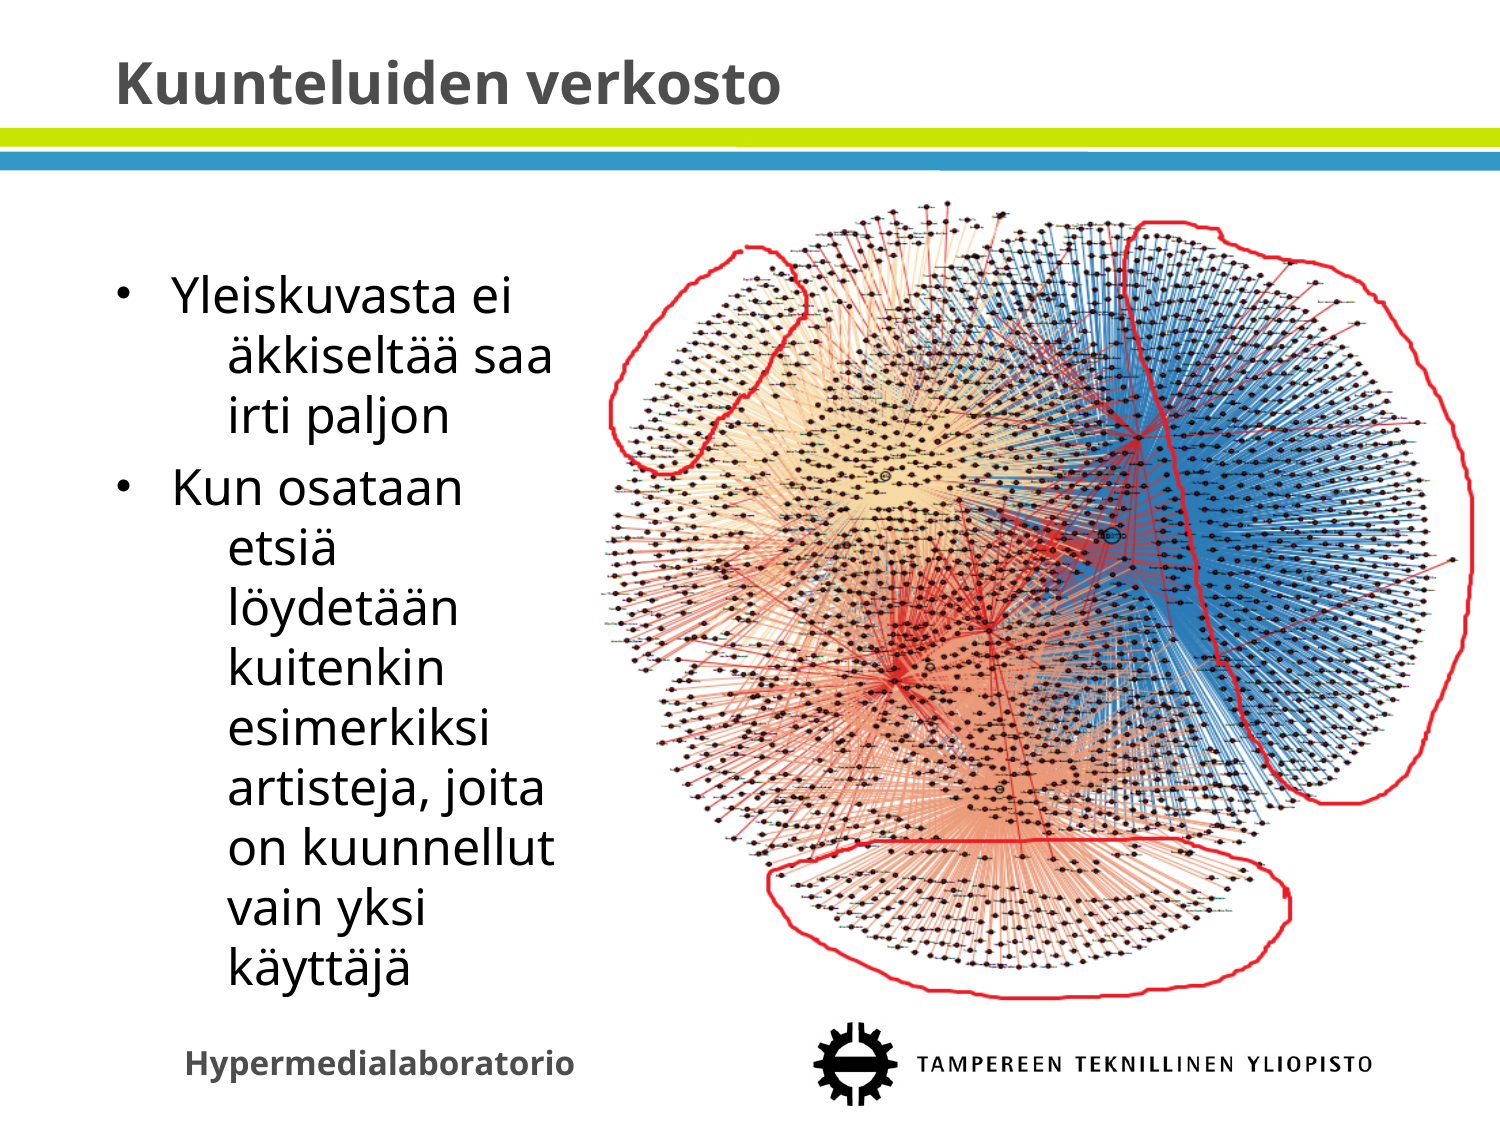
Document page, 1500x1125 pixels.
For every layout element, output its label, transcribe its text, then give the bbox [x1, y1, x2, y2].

list Yleiskuvasta ei äkkiseltää saa irti paljon Kun osataan etsiä löydetään kuitenkin esimerkiksi artisteja, joita on kuunnellut vain yksi käyttäjä [100, 255, 591, 1012]
picture [590, 187, 1477, 1004]
title Kuunteluiden verkosto [100, 3, 1100, 159]
picture [813, 1022, 1377, 1106]
